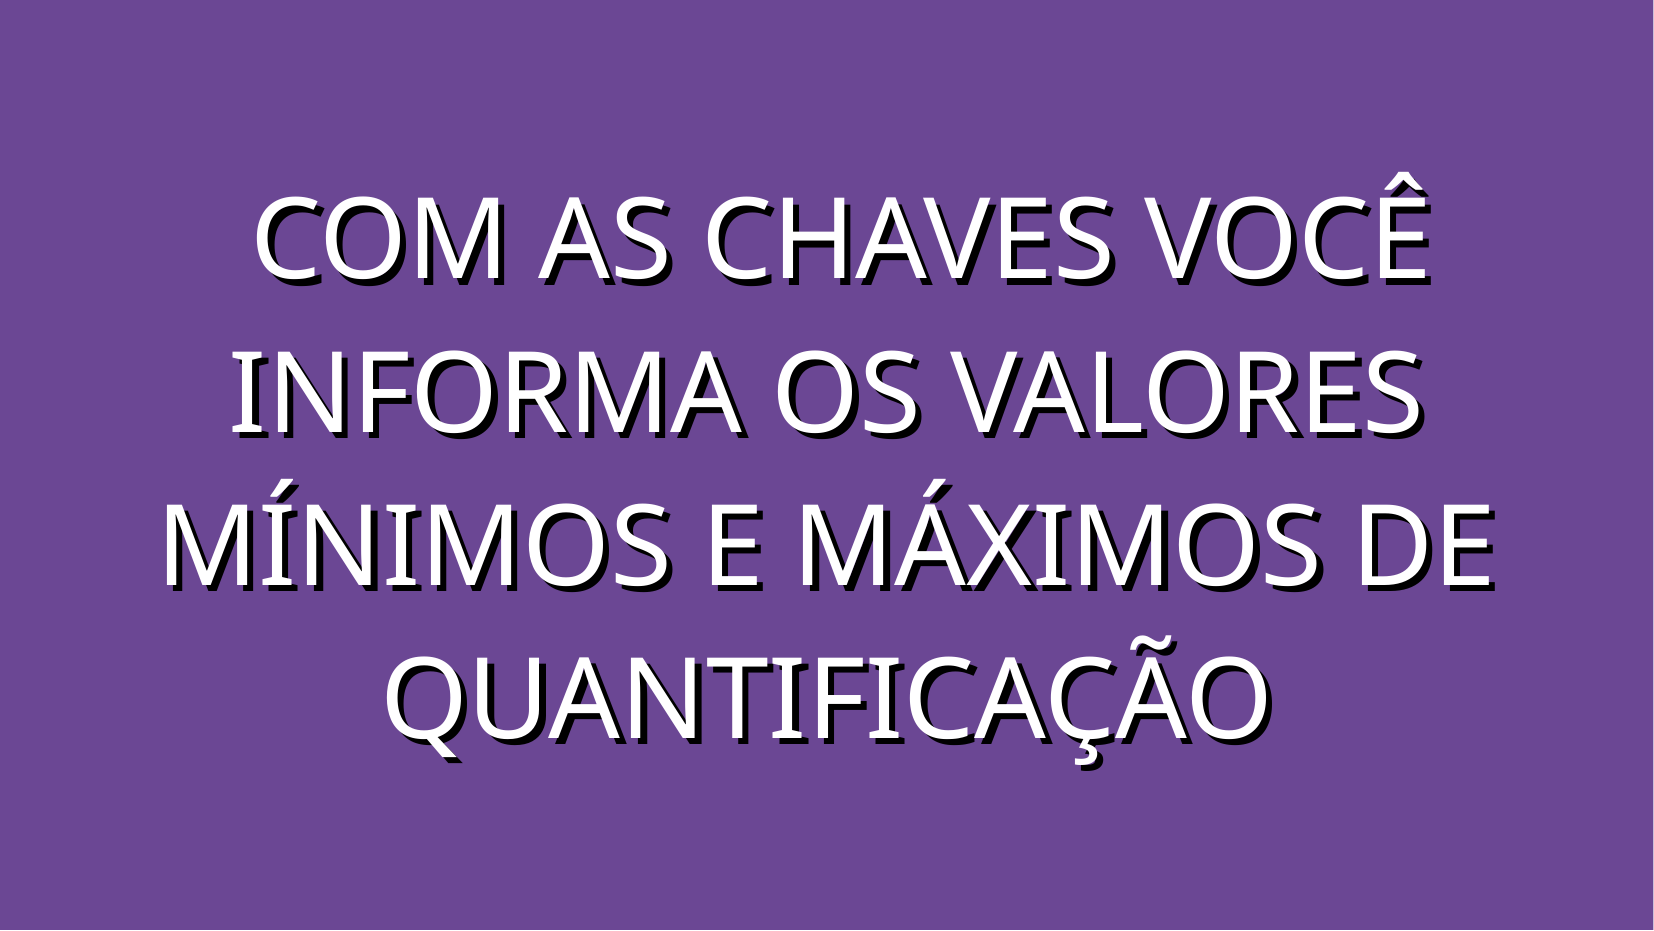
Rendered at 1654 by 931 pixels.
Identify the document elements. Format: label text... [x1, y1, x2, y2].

subtitle COM AS CHAVES VOCÊ INFORMA OS VALORES MÍNIMOS E MÁXIMOS DE QUANTIFICAÇÃO [82, 105, 1571, 826]
